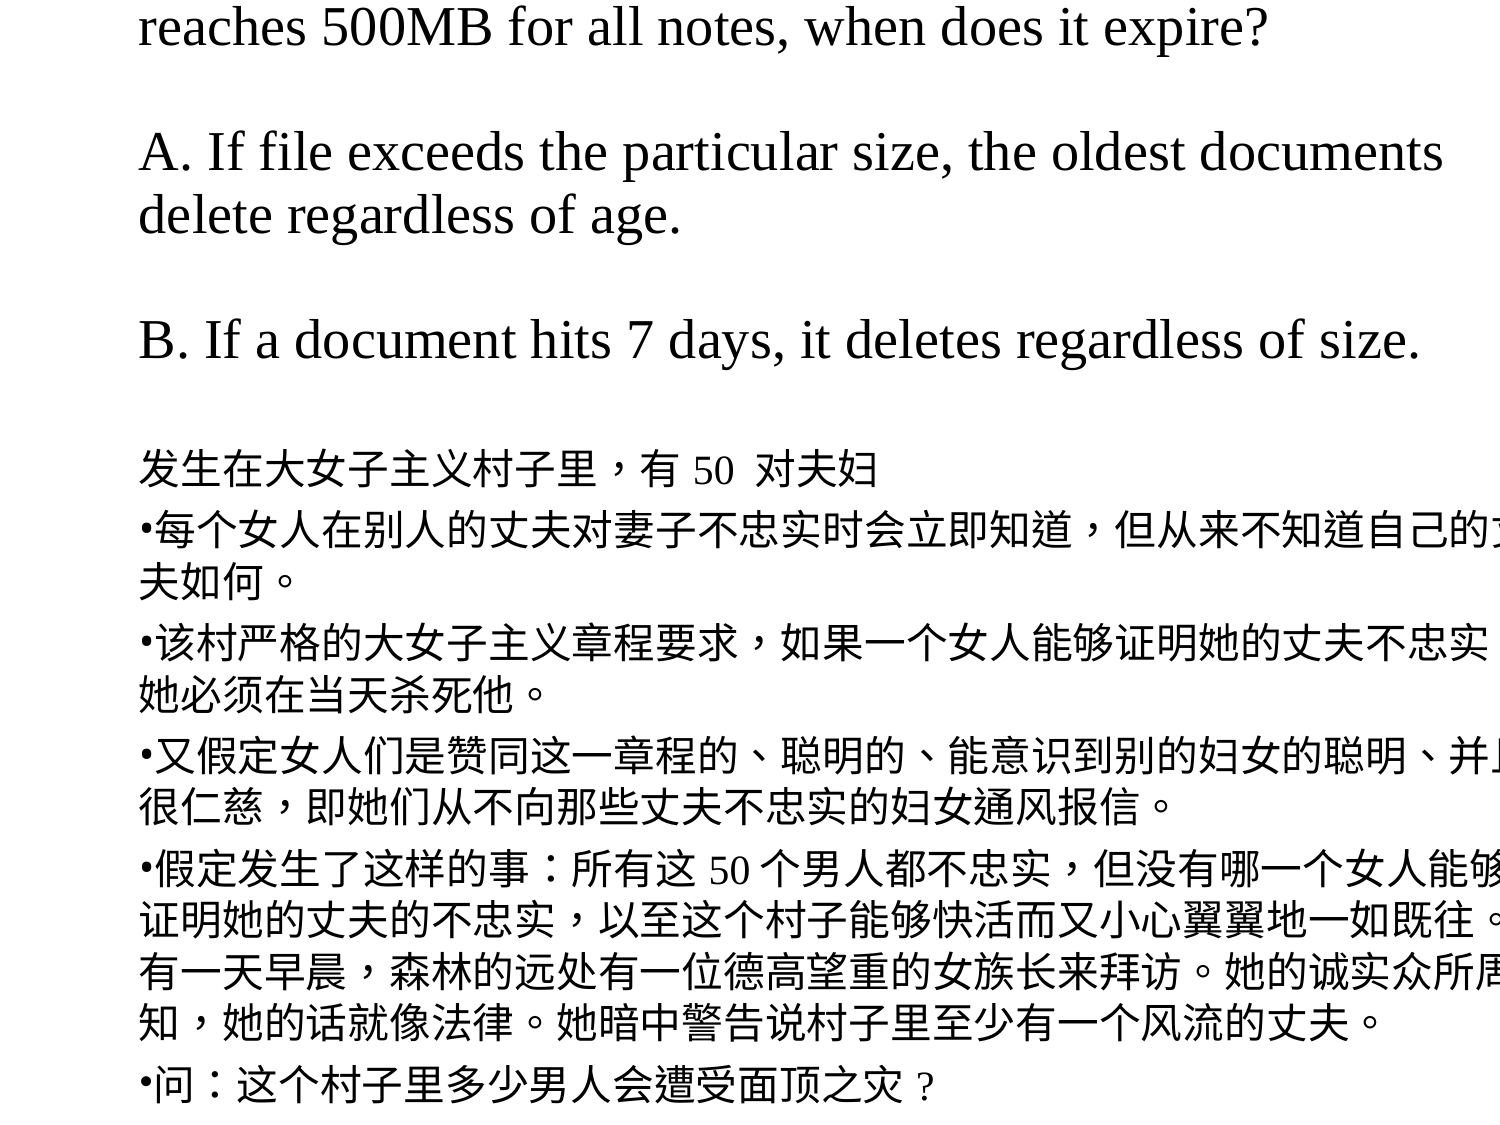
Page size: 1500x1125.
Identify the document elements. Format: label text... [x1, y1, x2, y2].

text_box You set up expiration policy on NNTP for 7days or when it reaches 500MB for all notes, when does it expire? A. If file exceeds the particular size, the oldest documents delete regardless of age. B. If a document hits 7 days, it deletes regardless of size. 发生在大女子主义村子里，有50 对夫妇 每个女人在别人的丈夫对妻子不忠实时会立即知道，但从来不知道自己的丈夫如何。 该村严格的大女子主义章程要求，如果一个女人能够证明她的丈夫不忠实，她必须在当天杀死他。 又假定女人们是赞同这一章程的、聪明的、能意识到别的妇女的聪明、并且很仁慈，即她们从不向那些丈夫不忠实的妇女通风报信。 假定发生了这样的事：所有这50个男人都不忠实，但没有哪一个女人能够证明她的丈夫的不忠实，以至这个村子能够快活而又小心翼翼地一如既往。有一天早晨，森林的远处有一位德高望重的女族长来拜访。她的诚实众所周知，她的话就像法律。她暗中警告说村子里至少有一个风流的丈夫。 问：这个村子里多少男人会遭受面顶之灾? [123, 0, 1500, 1125]
